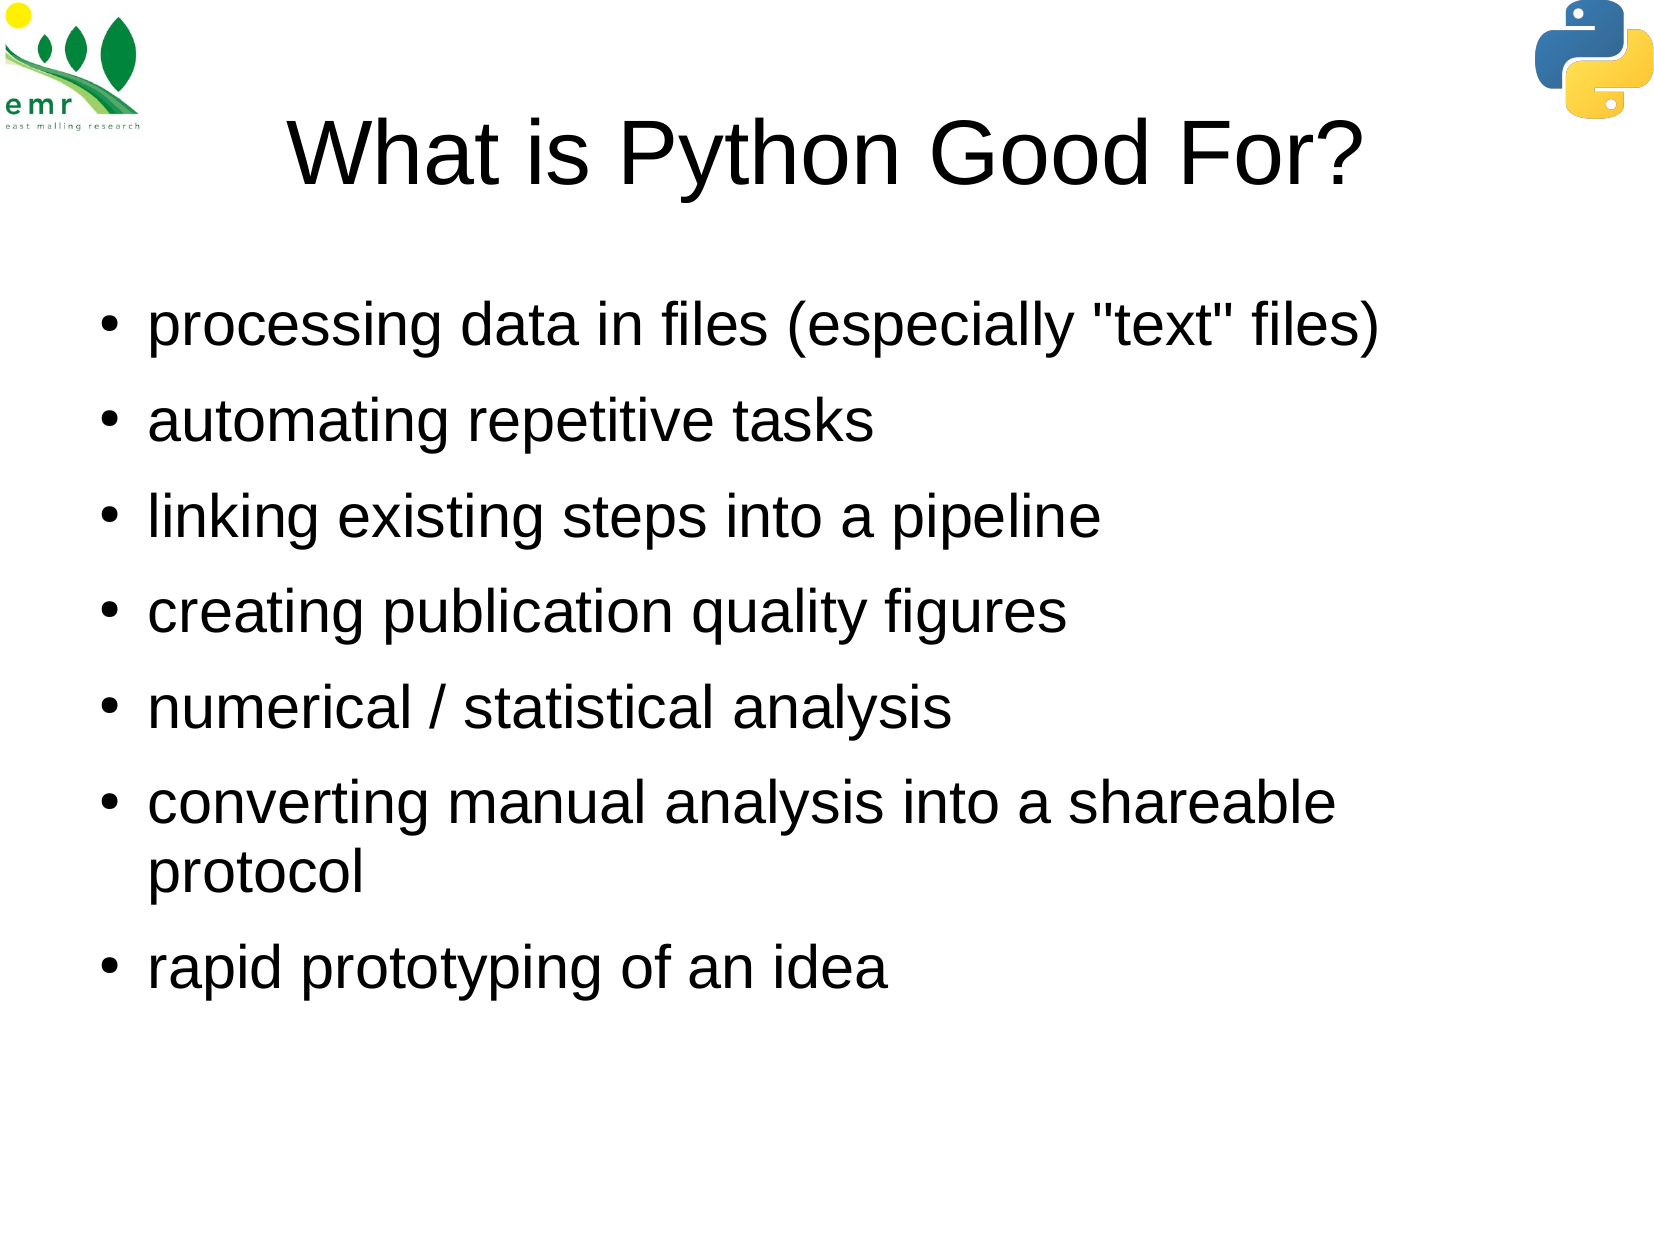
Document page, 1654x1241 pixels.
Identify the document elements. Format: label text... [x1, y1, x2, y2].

title What is Python Good For? [82, 49, 1571, 257]
picture [1535, 0, 1654, 119]
list processing data in files (especially "text" files) automating repetitive tasks linking existing steps into a pipeline creating publication quality figures numerical / statistical analysis converting manual analysis into a shareable protocol rapid prototyping of an idea [82, 290, 1571, 1010]
picture [0, 0, 142, 133]
